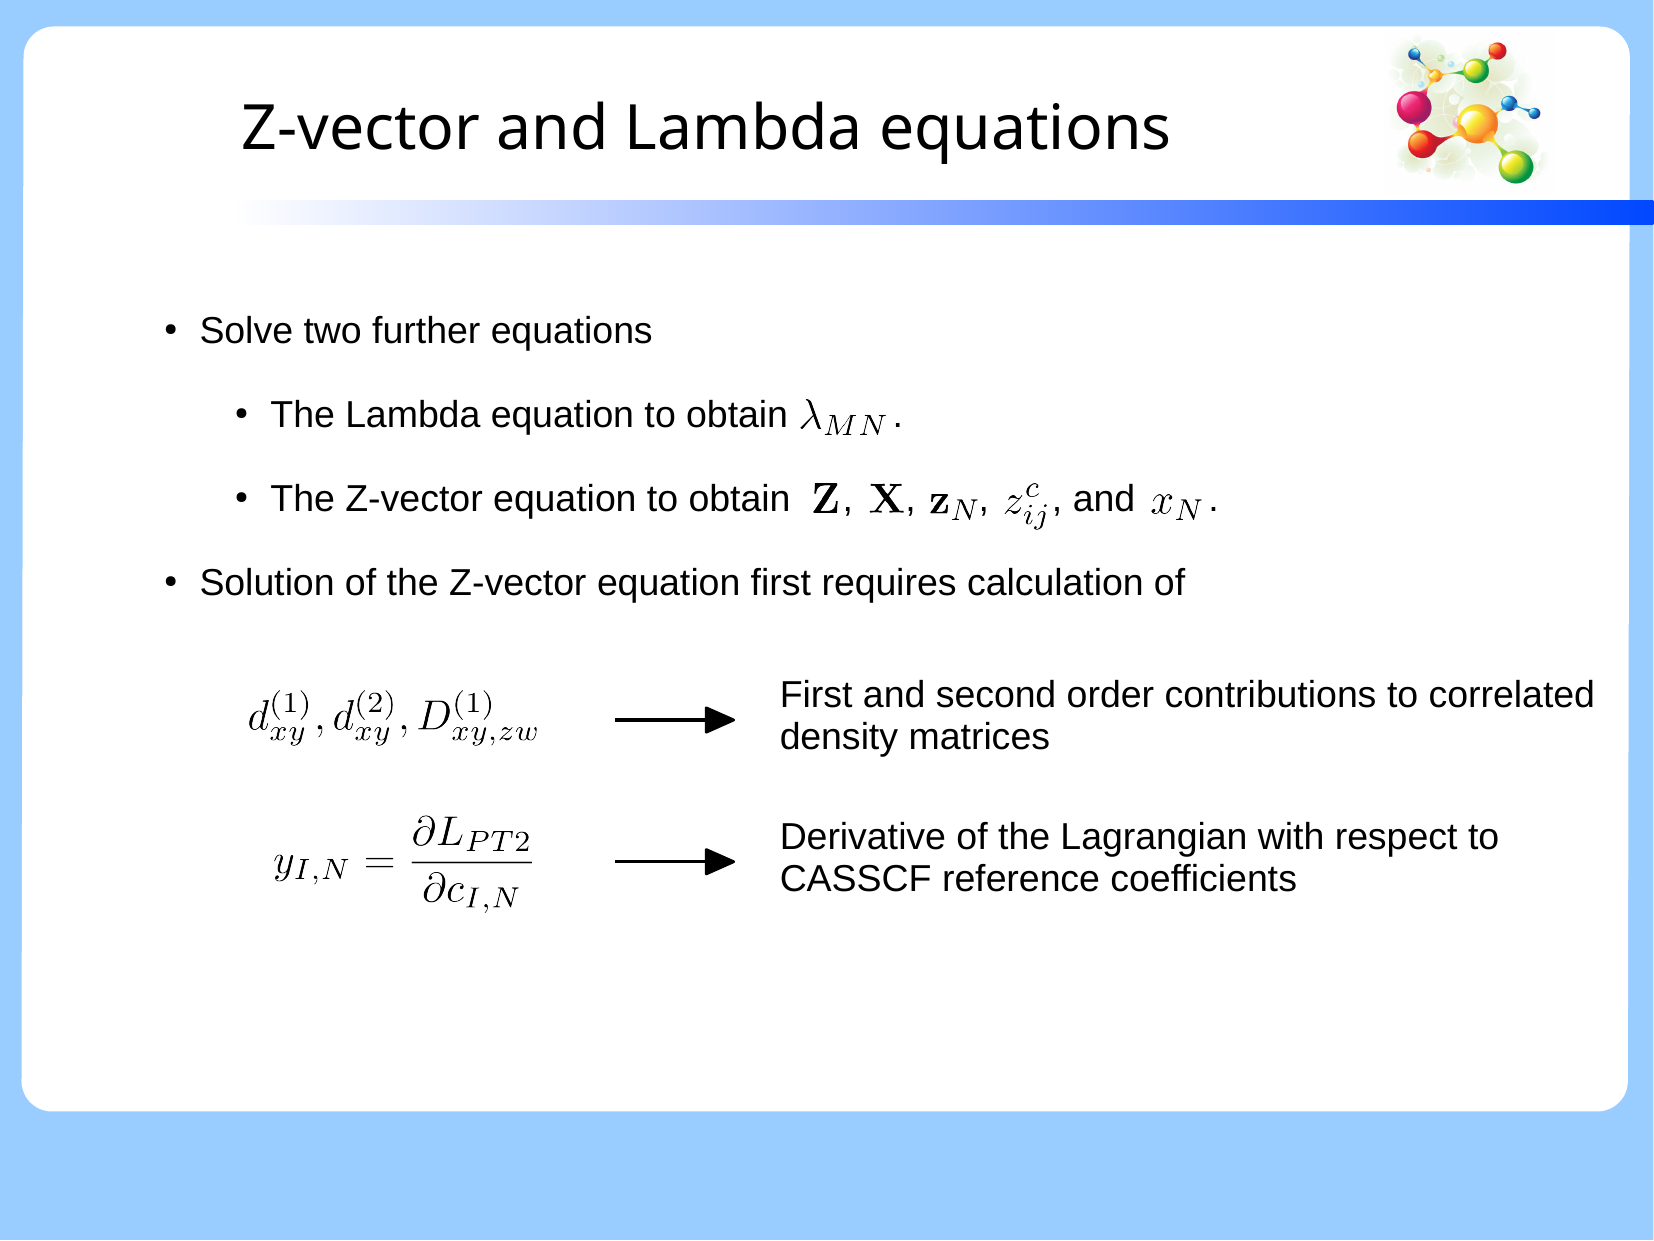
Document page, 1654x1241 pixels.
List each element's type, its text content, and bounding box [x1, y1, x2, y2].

picture [1004, 483, 1047, 530]
picture [1151, 494, 1202, 520]
picture [1382, 29, 1556, 195]
picture [249, 690, 537, 746]
text_box Solve two further equations The Lambda equation to obtain . The Z-vector equation to obtain , , , , and . Solution of the Z-vector equation first requires calculation of [149, 302, 1478, 612]
table_cell [956, 201, 961, 224]
picture [274, 815, 532, 913]
picture [930, 494, 978, 520]
title Z-vector and Lambda equations [82, 49, 1332, 201]
table_cell [873, 201, 877, 224]
text_box First and second order contributions to correlated density matrices [765, 666, 1654, 766]
picture [813, 483, 838, 513]
picture [800, 399, 886, 436]
picture [869, 483, 904, 513]
text_box Derivative of the Lagrangian with respect to CASSCF reference coefficients [765, 807, 1606, 907]
